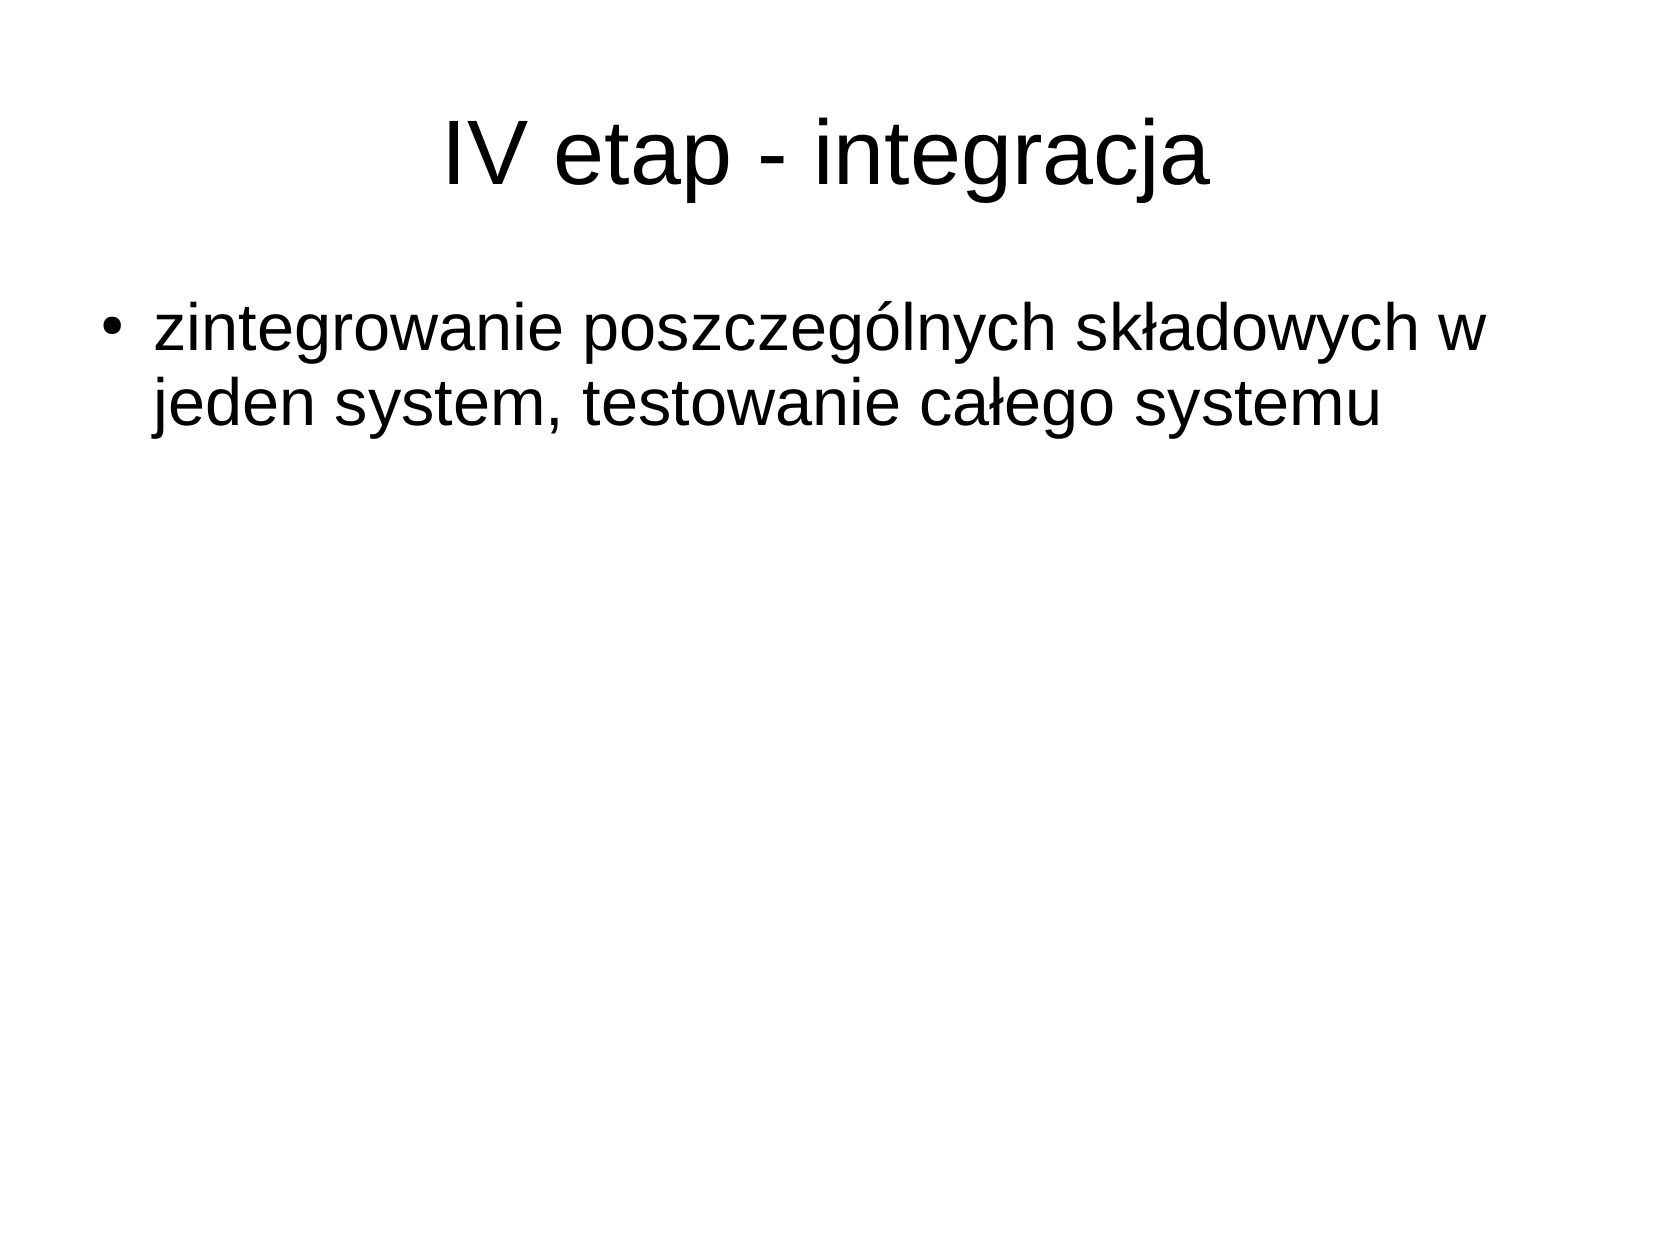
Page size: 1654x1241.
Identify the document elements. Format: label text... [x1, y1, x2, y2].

list zintegrowanie poszczególnych składowych w jeden system, testowanie całego systemu [82, 290, 1571, 1109]
title IV etap - integracja [82, 49, 1571, 257]
